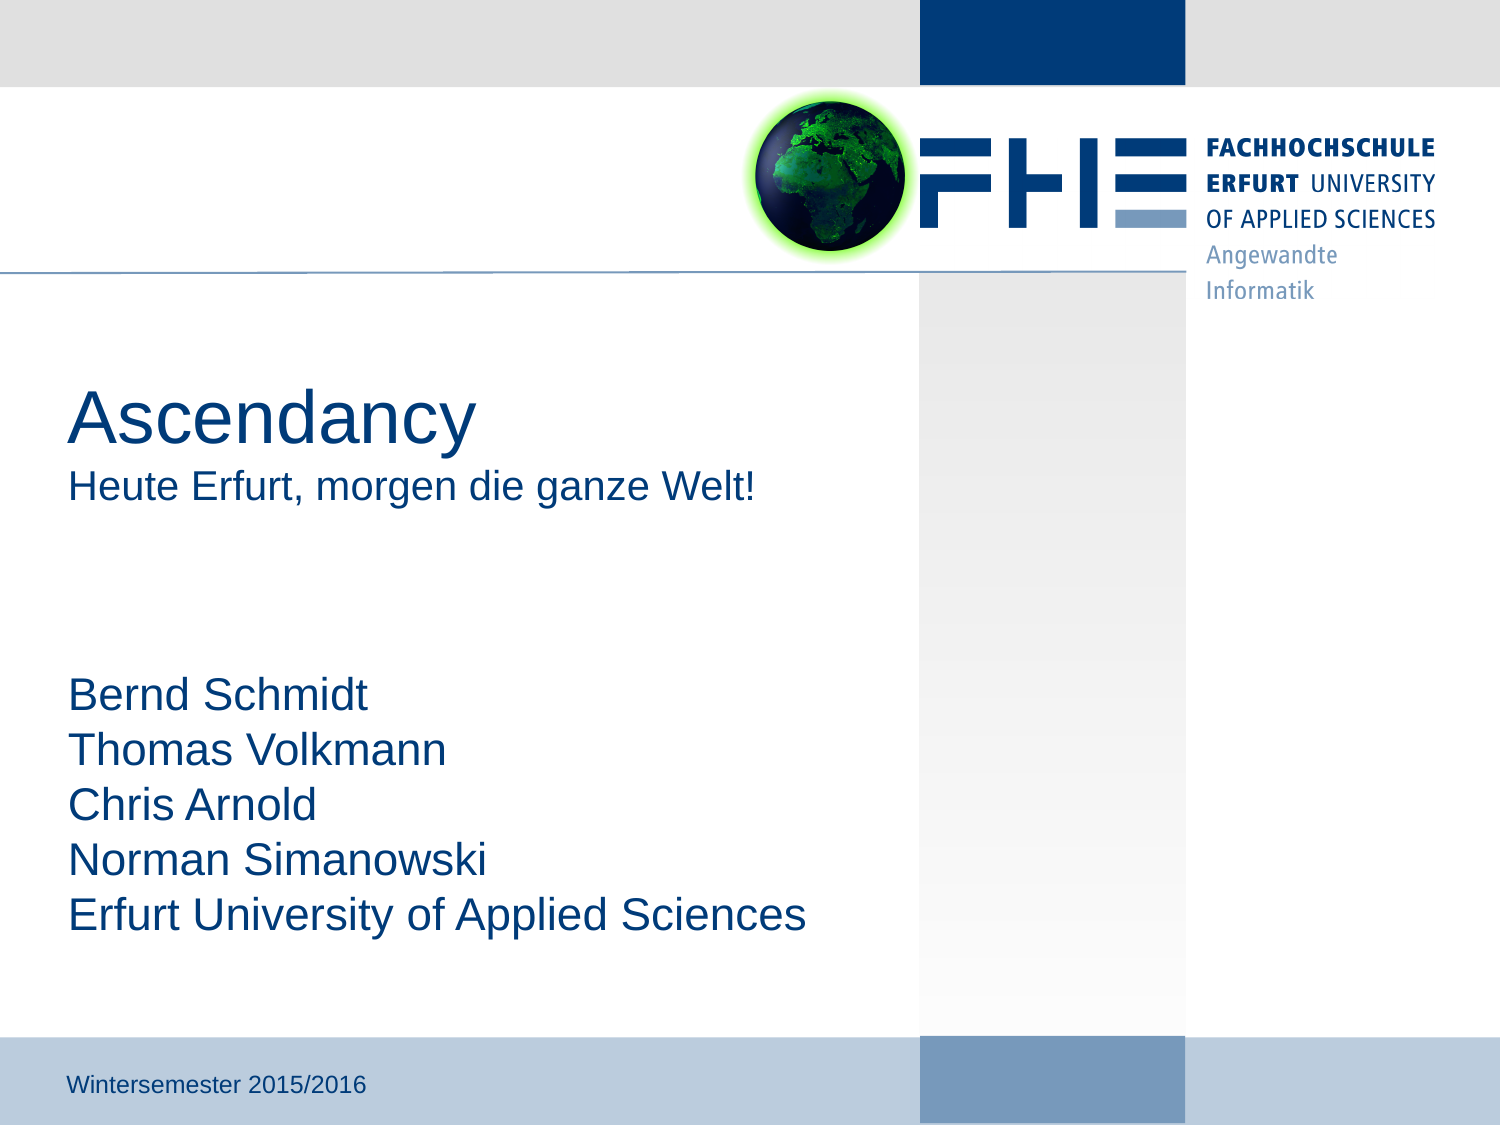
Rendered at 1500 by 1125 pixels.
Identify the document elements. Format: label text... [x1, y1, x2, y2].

title Ascendancy Heute Erfurt, morgen die ganze Welt! [53, 345, 1471, 622]
subtitle Bernd Schmidt Thomas Volkmann Chris Arnold Norman Simanowski Erfurt University of Applied Sciences [53, 657, 1471, 976]
text_box Wintersemester 2015/2016 [51, 1060, 916, 1107]
picture [739, 85, 1435, 299]
